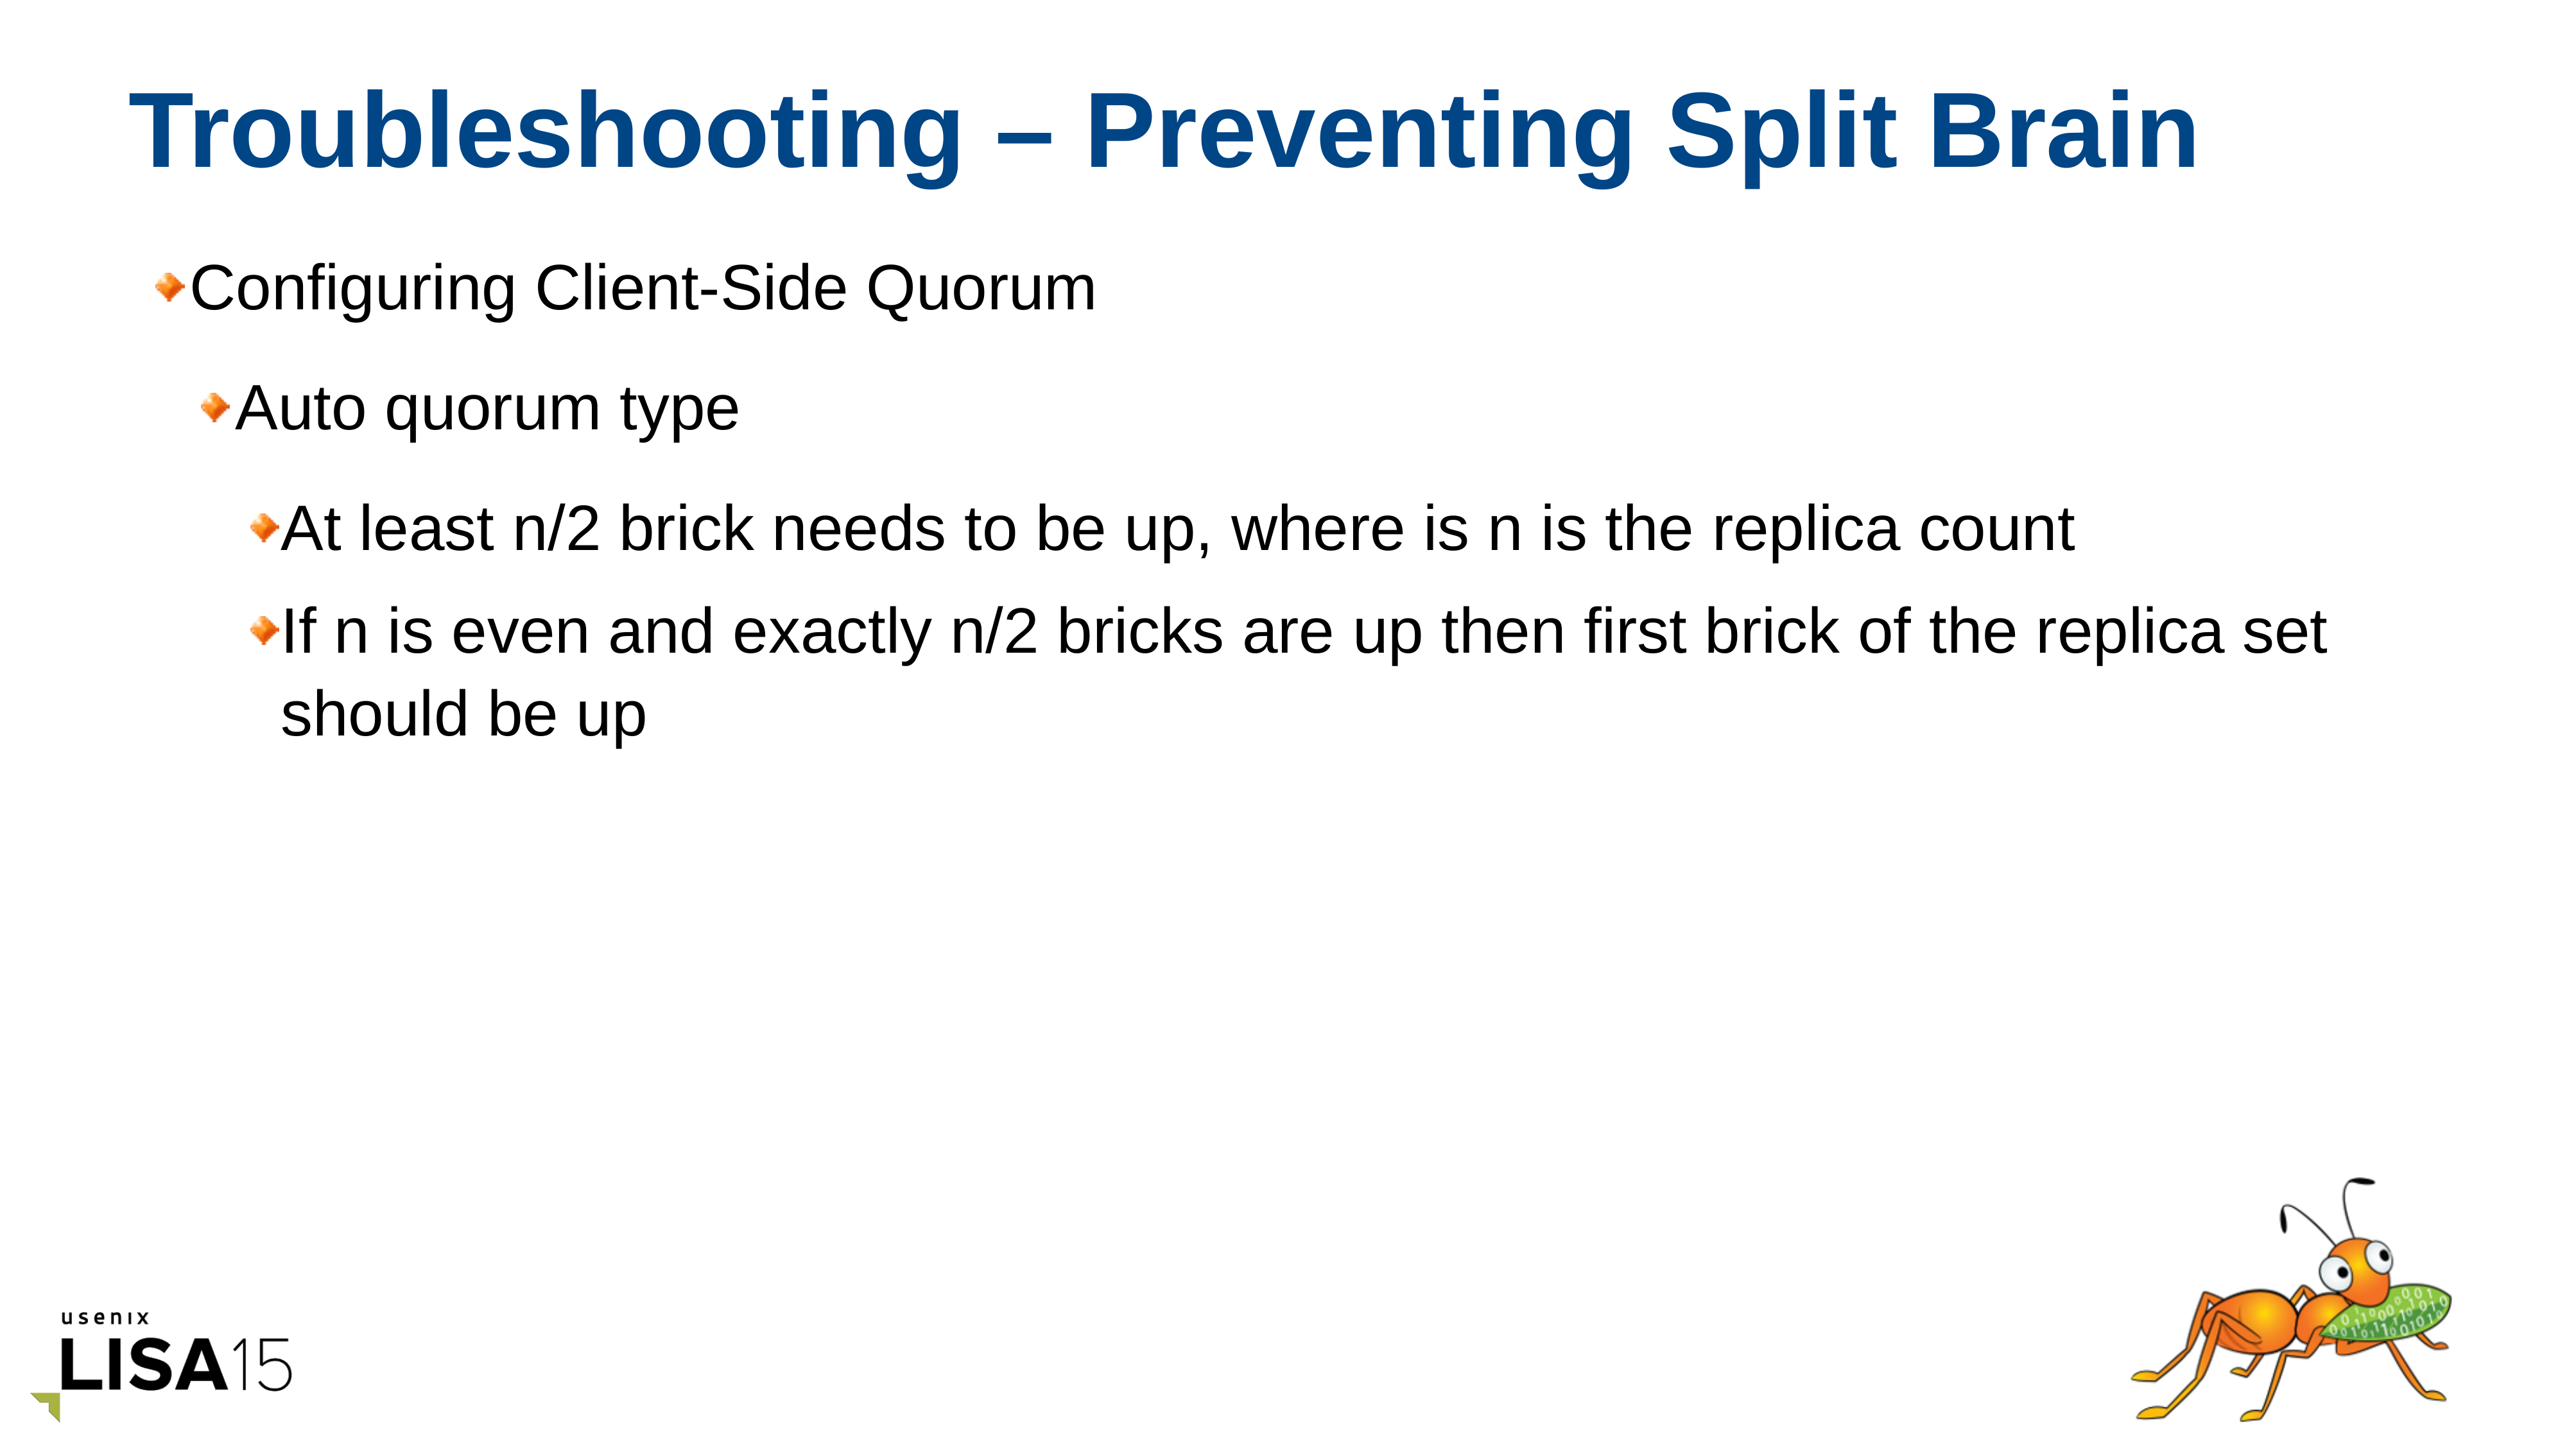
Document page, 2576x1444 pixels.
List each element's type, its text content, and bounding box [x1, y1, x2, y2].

title Troubleshooting – Preventing Split Brain [128, 57, 2447, 203]
picture [9, 1289, 309, 1437]
list Configuring Client-Side Quorum Auto quorum type At least n/2 brick needs to be up, where is n is the replica count If n is even and exactly n/2 bricks are up then first brick of the replica set should be up [144, 240, 2463, 1079]
picture [2127, 1175, 2456, 1425]
text_box [1955, 106, 2427, 151]
